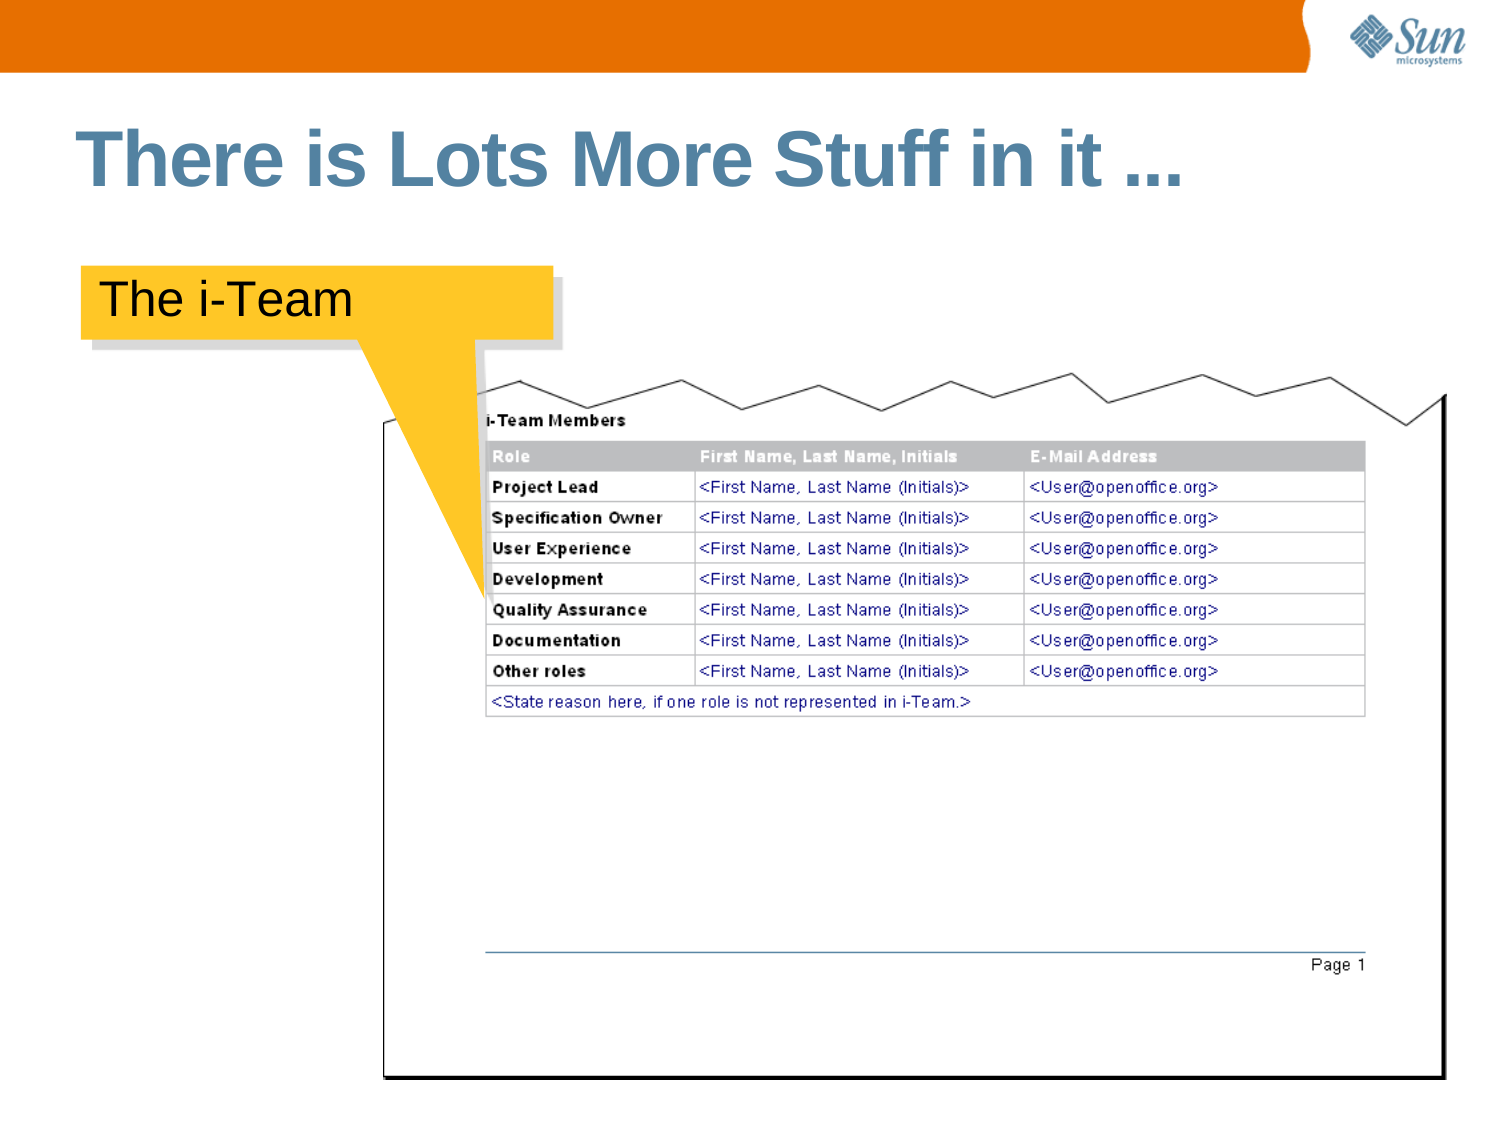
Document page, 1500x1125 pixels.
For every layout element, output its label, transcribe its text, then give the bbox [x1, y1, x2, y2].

picture [383, 369, 1447, 1080]
title There is Lots More Stuff in it ... [75, 122, 1438, 228]
picture [0, 0, 1500, 75]
text_box The i-Team [80, 265, 554, 599]
